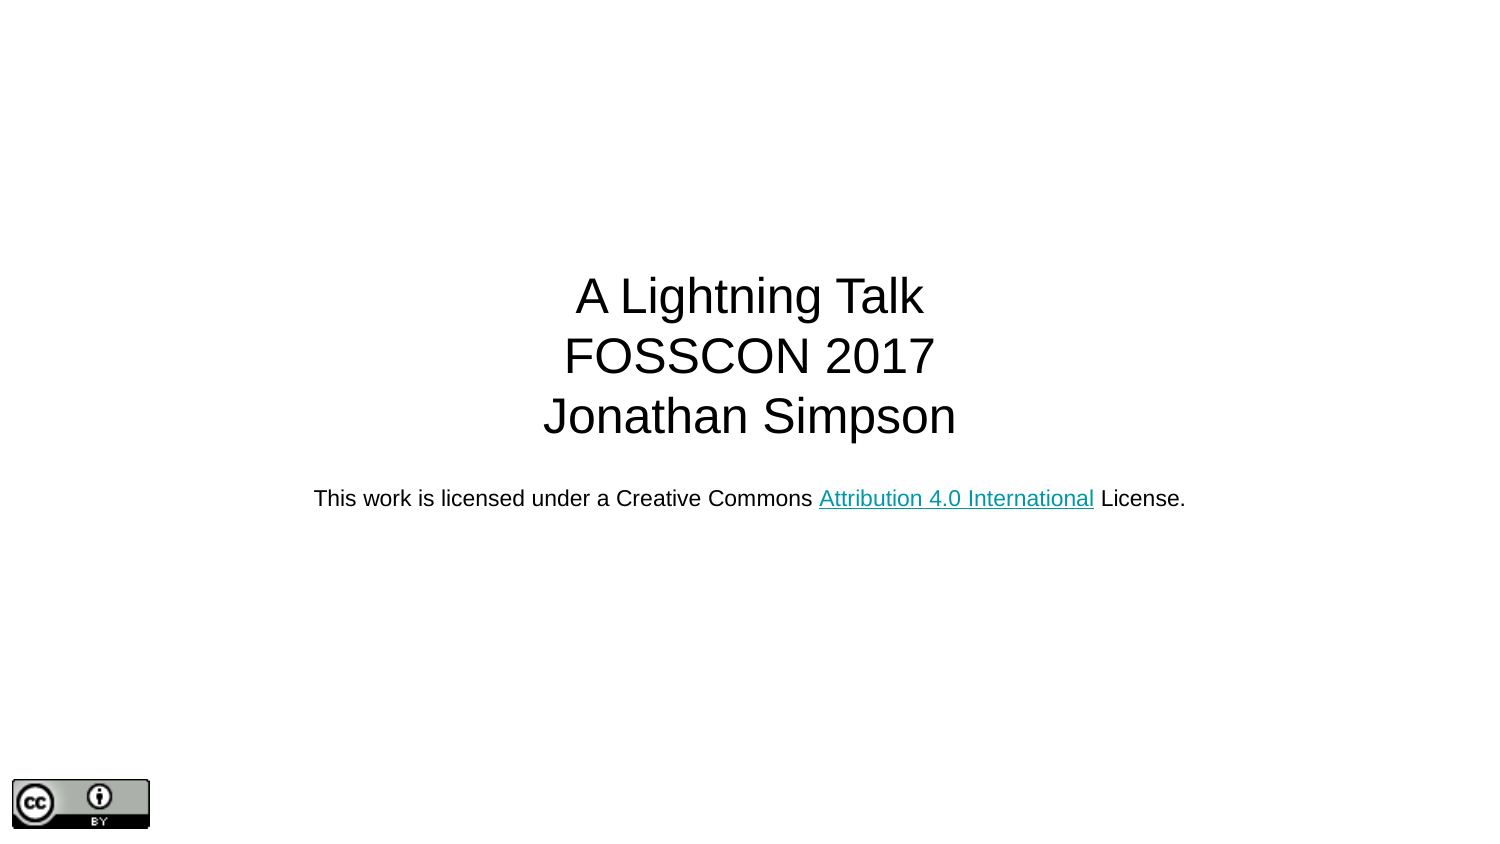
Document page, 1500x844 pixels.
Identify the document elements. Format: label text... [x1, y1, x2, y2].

subtitle This work is licensed under a Creative Commons Attribution 4.0 International License. [51, 464, 1449, 595]
picture [12, 779, 150, 829]
title A Lightning Talk FOSSCON 2017 Jonathan Simpson [51, 163, 1449, 459]
